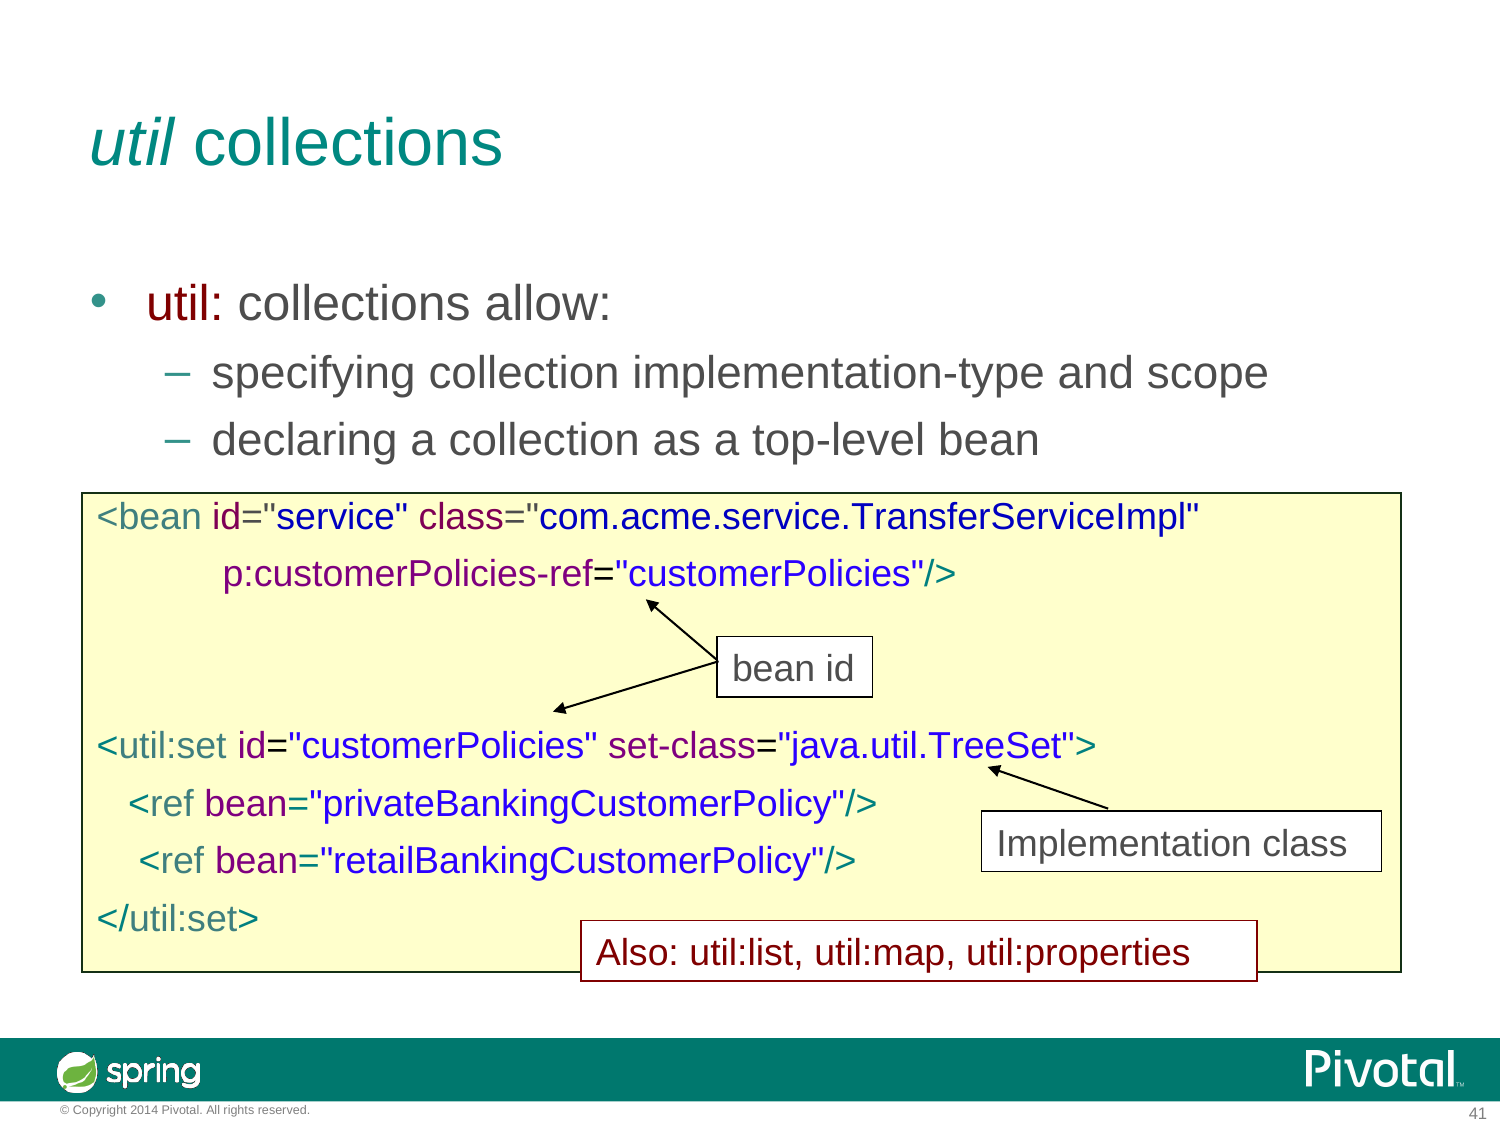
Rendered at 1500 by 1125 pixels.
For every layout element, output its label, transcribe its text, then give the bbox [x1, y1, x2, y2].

picture [1306, 1050, 1464, 1087]
text_box Also: util:list, util:map, util:properties [581, 920, 1257, 982]
text_box Implementation class [981, 810, 1382, 872]
text_box bean id [717, 636, 873, 697]
title util collections [75, 45, 1426, 233]
list <bean id="service" class="com.acme.service.TransferServiceImpl" p:customerPolicies-ref="customerPolicies"/> <util:set id="customerPolicies" set-class="java.util.TreeSet"> <ref bean="privateBankingCustomerPolicy"/> <ref bean="retailBankingCustomerPolicy"/> </util:set> [81, 492, 1401, 972]
list util: collections allow: specifying collection implementation-type and scope declaring a collection as a top-level bean [75, 262, 1426, 1005]
picture [32, 1041, 210, 1103]
